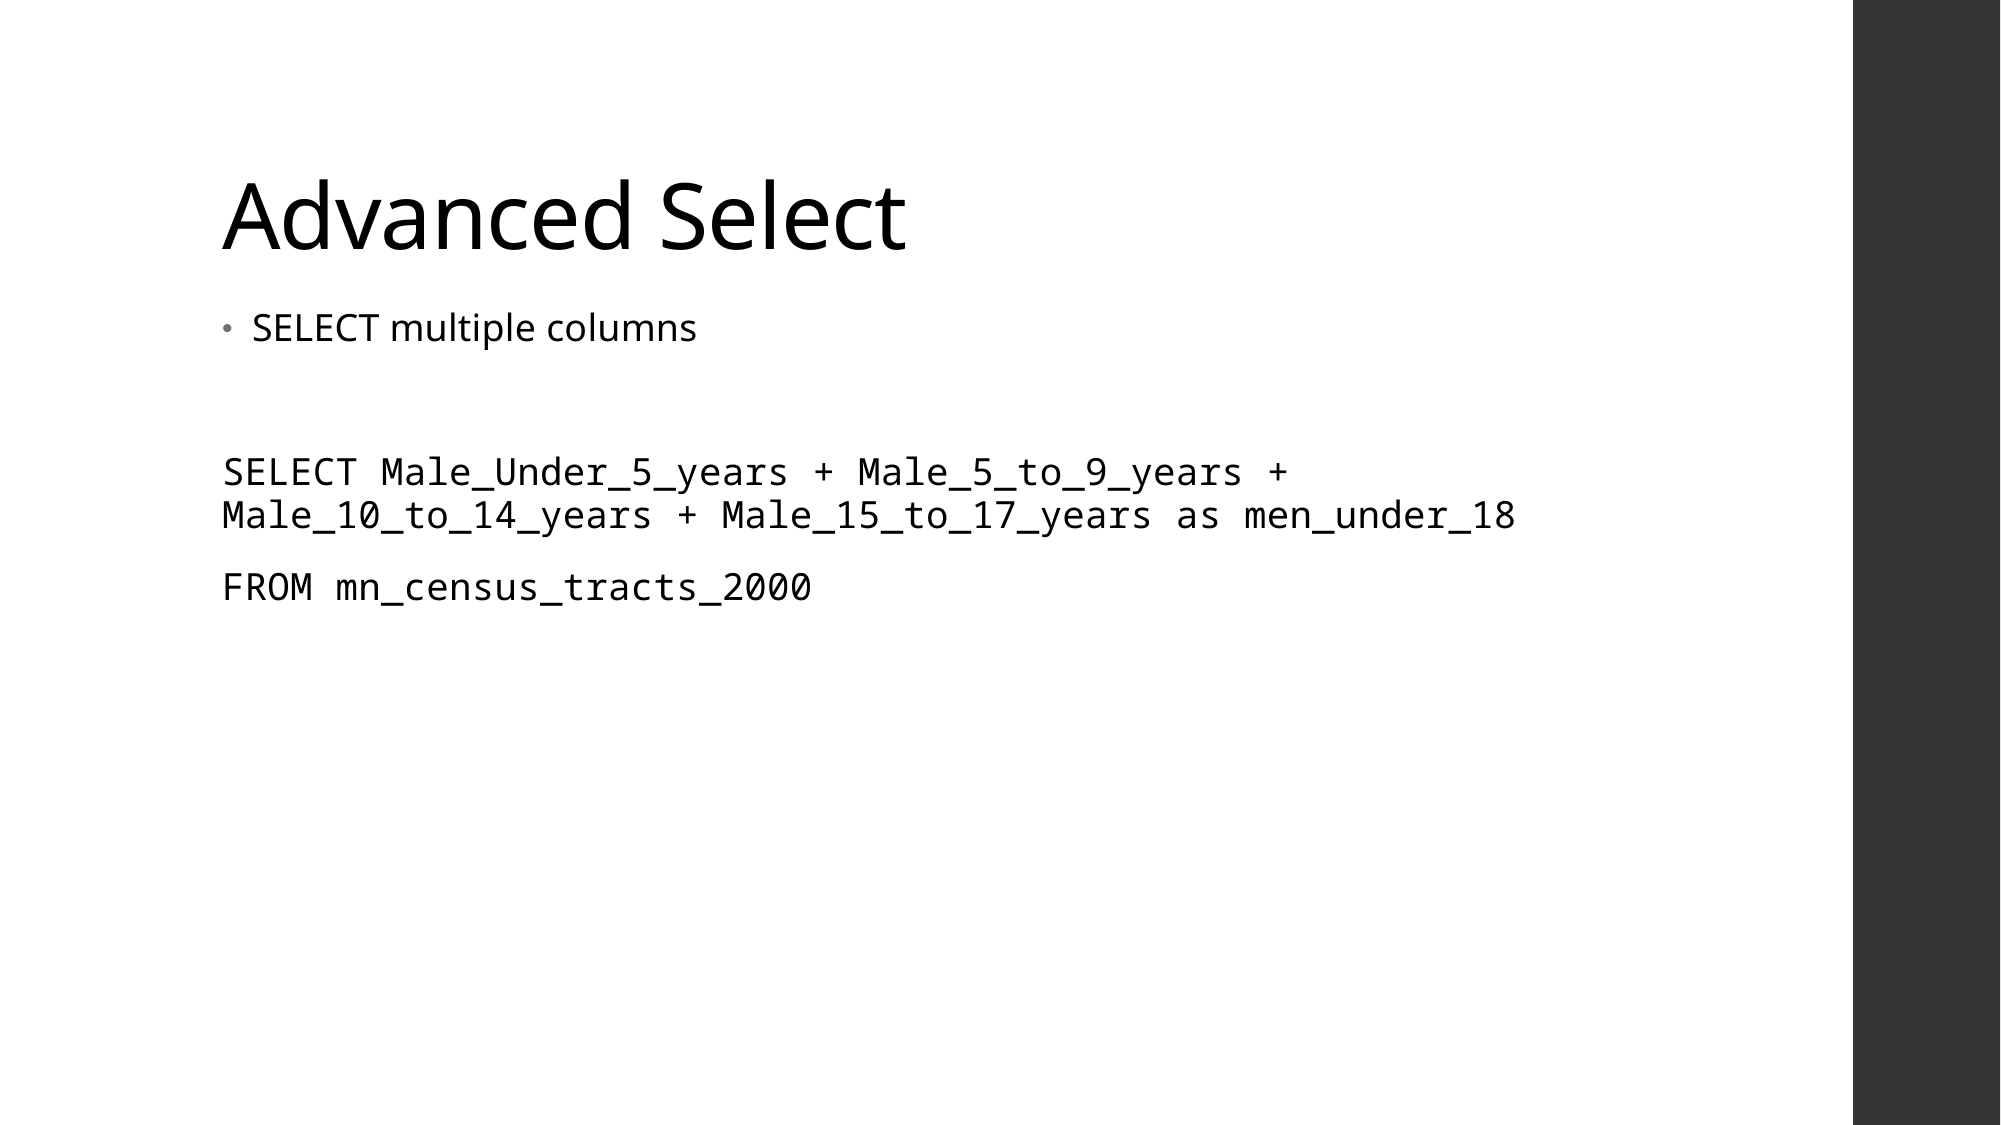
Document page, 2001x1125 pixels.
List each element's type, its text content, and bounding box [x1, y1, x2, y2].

title Advanced Select [206, 60, 1797, 278]
list SELECT multiple columns SELECT Male_Under_5_years + Male_5_to_9_years + Male_10_to_14_years + Male_15_to_17_years as men_under_18 FROM mn_census_tracts_2000 [206, 299, 1617, 1014]
